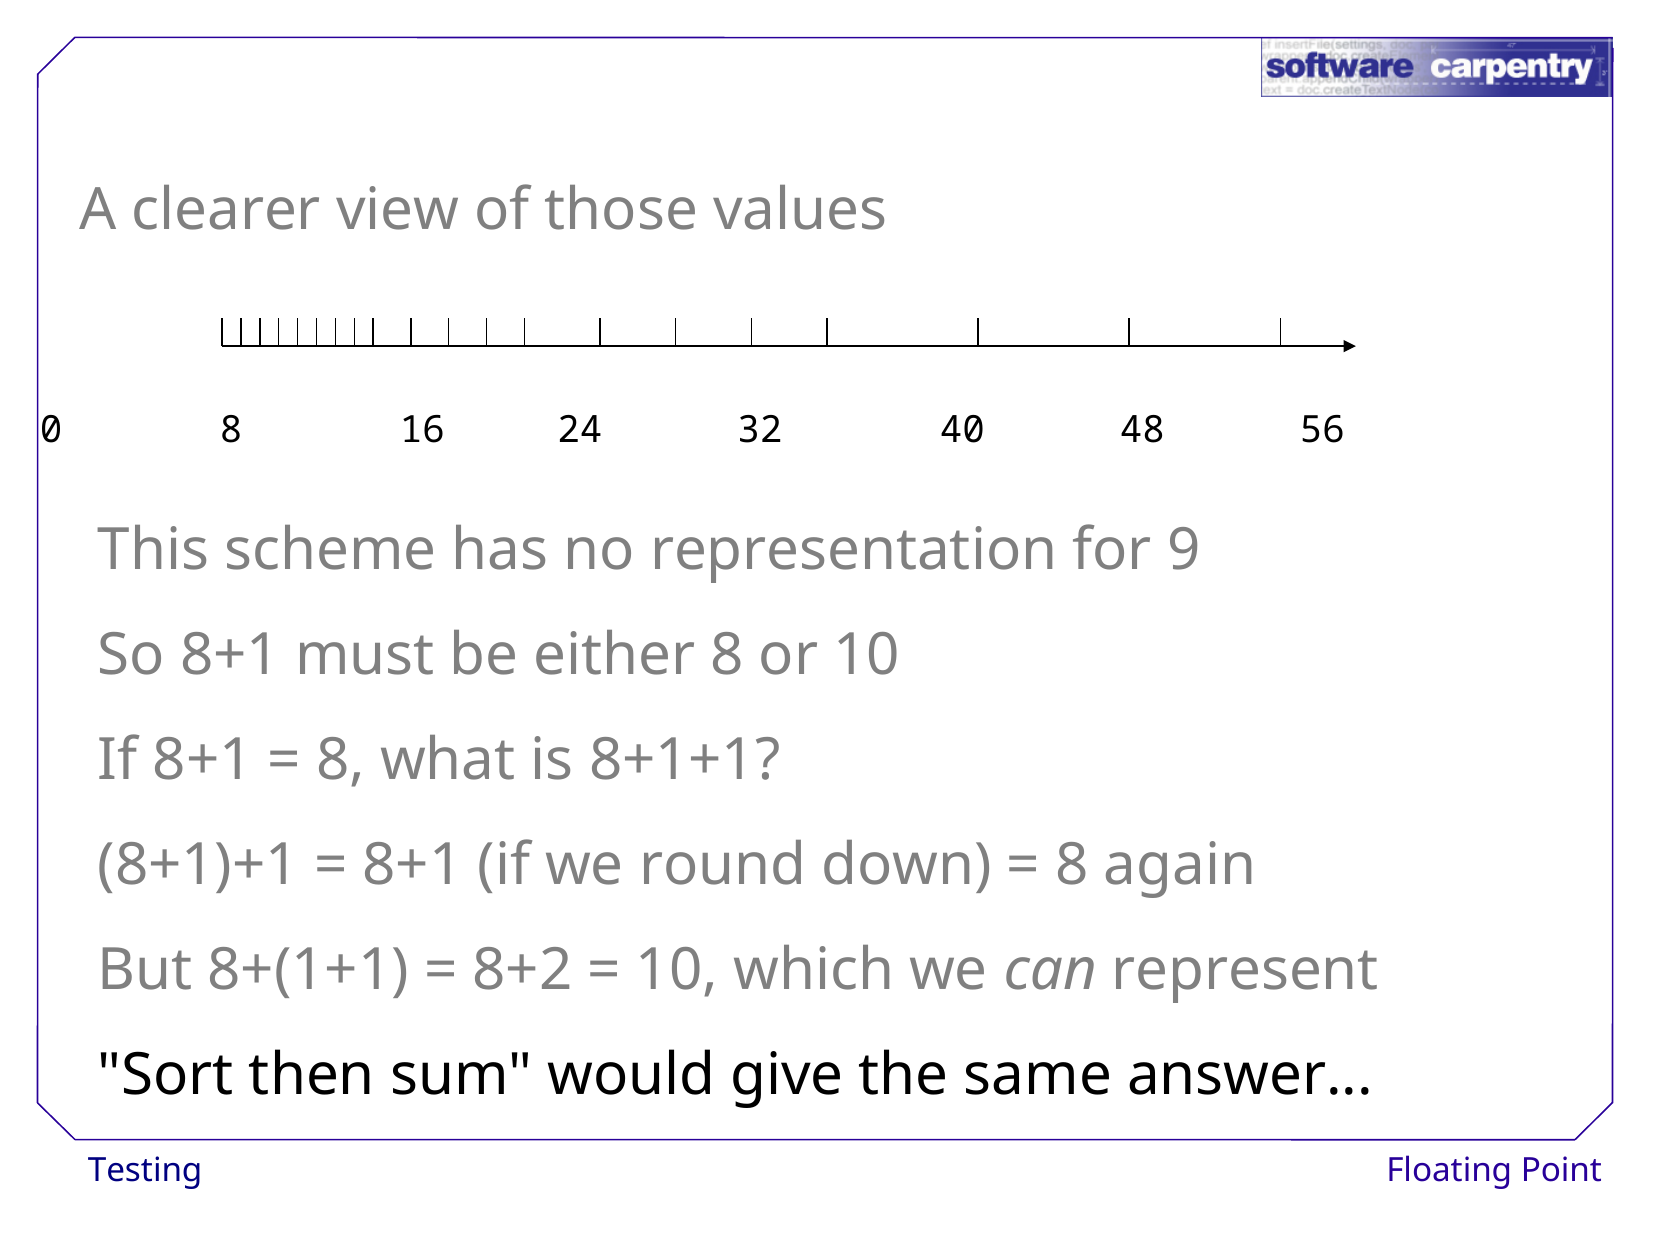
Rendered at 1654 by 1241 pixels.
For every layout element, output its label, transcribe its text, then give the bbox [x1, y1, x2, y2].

text_box 0 8 16 24 32 40 48 56 [25, 374, 1510, 458]
text_box A clearer view of those values [64, 128, 1053, 250]
picture [1261, 39, 1613, 97]
text_box This scheme has no representation for 9 So 8+1 must be either 8 or 10 If 8+1 = 8, what is 8+1+1? (8+1)+1 = 8+1 (if we round down) = 8 again But 8+(1+1) = 8+2 = 10, which we can represent "Sort then sum" would give the same answer... [83, 468, 1544, 1114]
